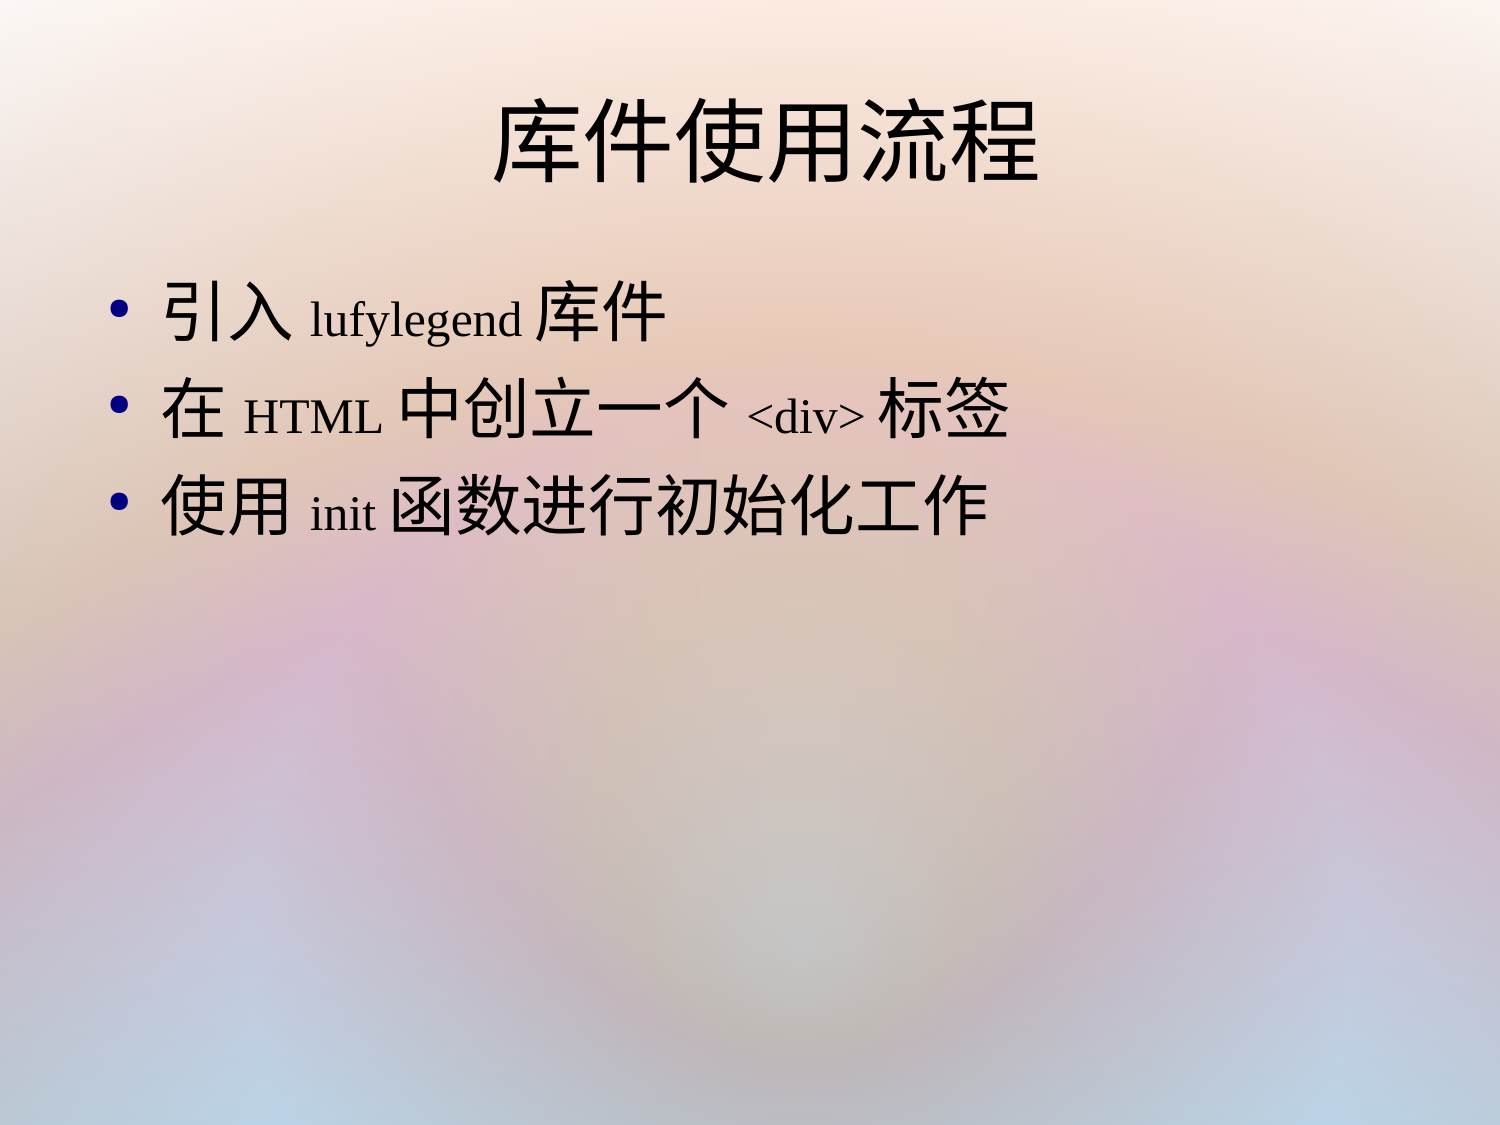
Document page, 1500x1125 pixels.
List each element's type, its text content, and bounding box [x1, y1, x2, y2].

title 库件使用流程 [75, 45, 1426, 233]
list 引入lufylegend库件 在HTML中创立一个<div>标签 使用init函数进行初始化工作 [75, 262, 1426, 1006]
picture [0, 0, 1500, 1125]
